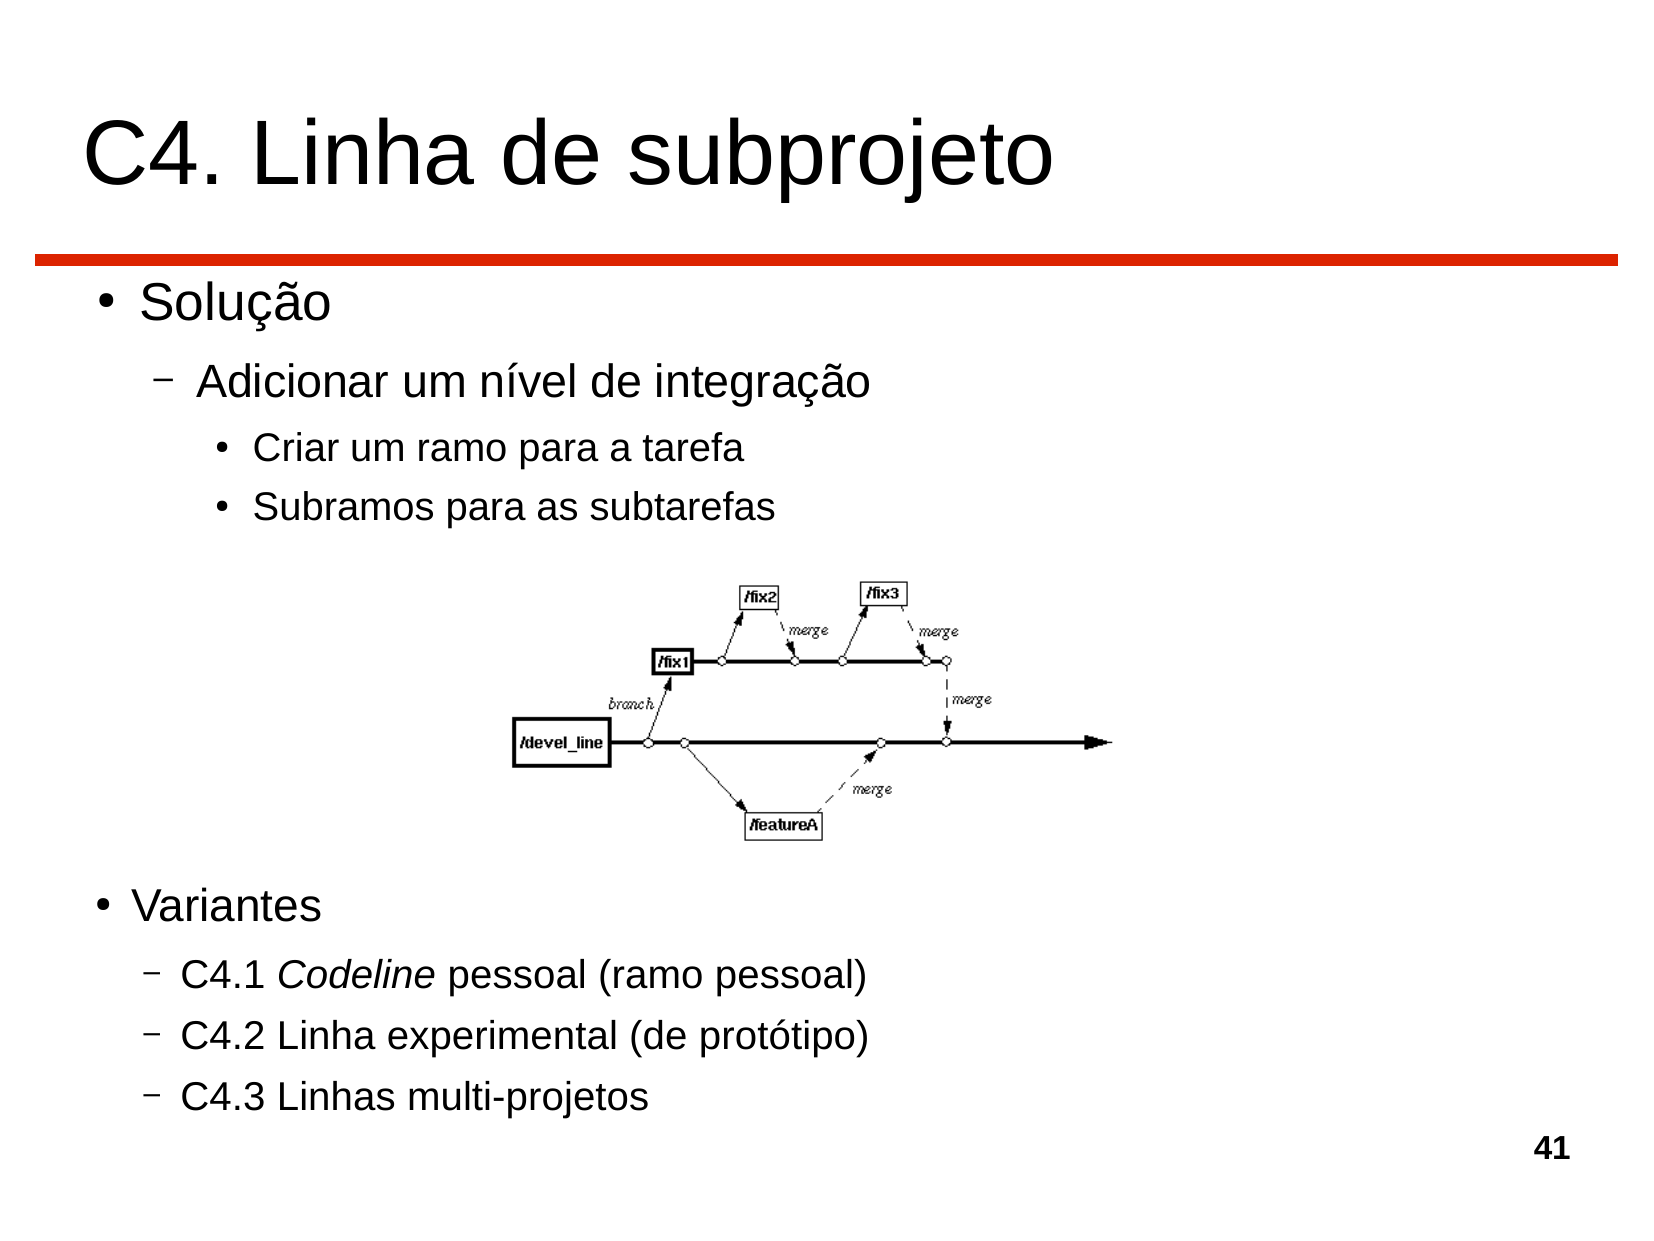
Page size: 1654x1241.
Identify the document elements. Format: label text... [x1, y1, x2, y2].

picture [499, 567, 1123, 851]
title C4. Linha de subprojeto [82, 49, 1571, 257]
list Variantes C4.1 Codeline pessoal (ramo pessoal) C4.2 Linha experimental (de protótipo) C4.3 Linhas multi-projetos [82, 879, 1430, 1123]
list Solução Adicionar um nível de integração Criar um ramo para a tarefa Subramos para as subtarefas [82, 271, 1453, 532]
